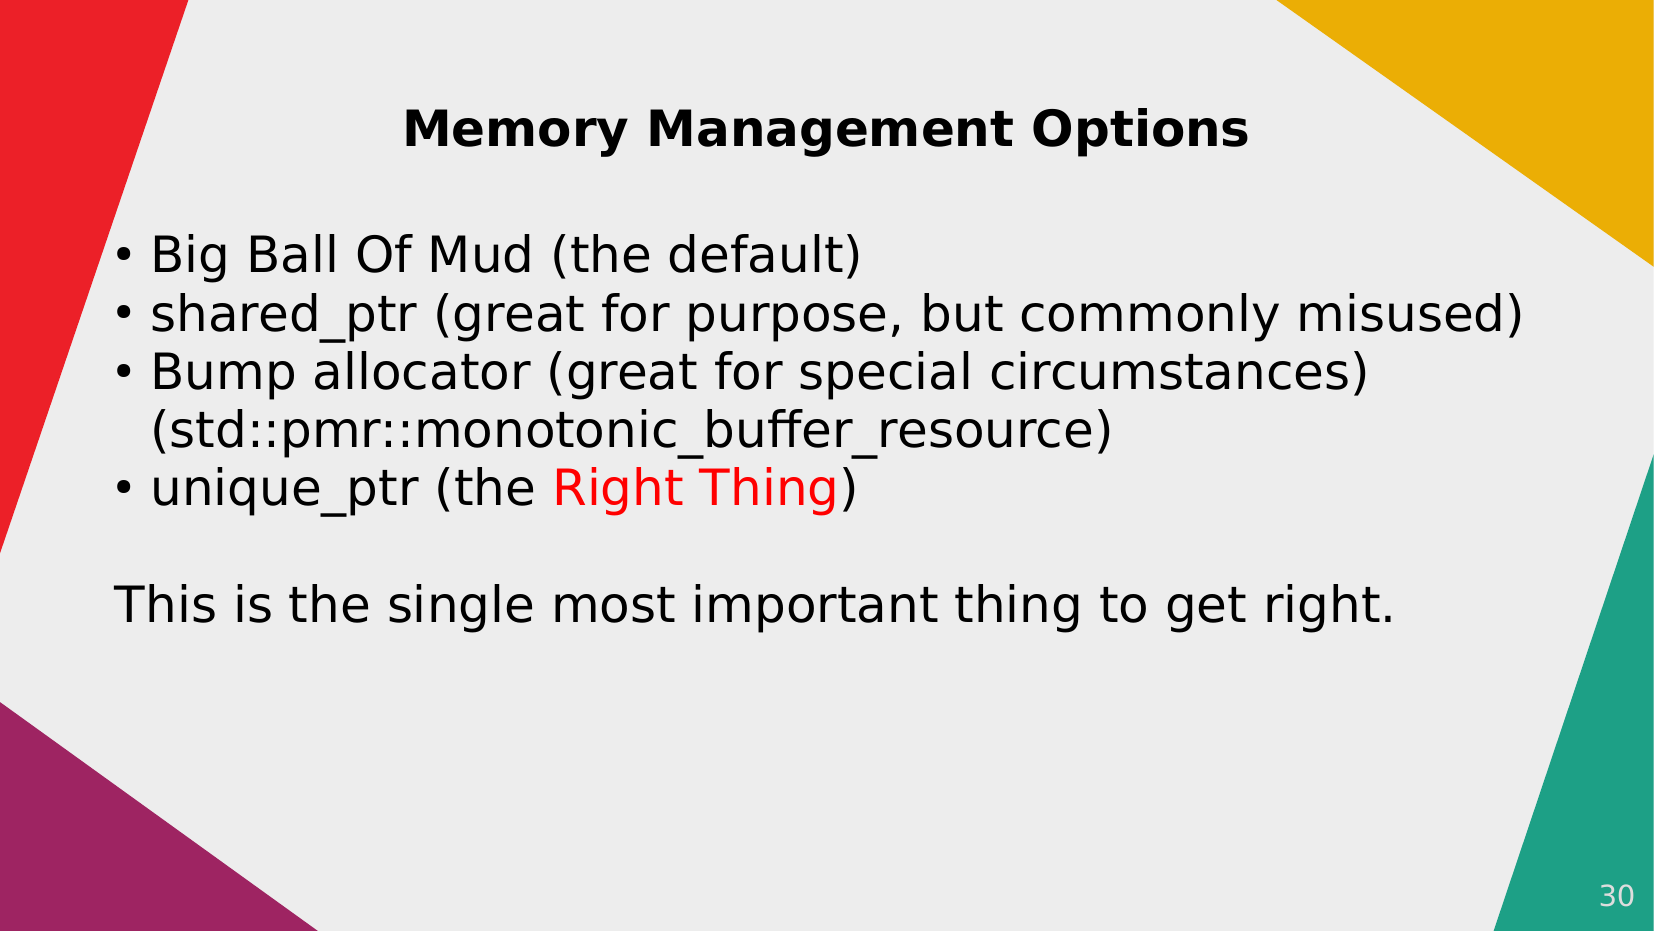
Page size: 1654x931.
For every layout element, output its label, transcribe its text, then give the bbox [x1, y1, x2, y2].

subtitle Big Ball Of Mud (the default) shared_ptr (great for purpose, but commonly misused) Bump allocator (great for special circumstances) (std::pmr::monotonic_buffer_resource) unique_ptr (the Right Thing) This is the single most important thing to get right. [114, 226, 1539, 775]
title Memory Management Options [114, 54, 1539, 203]
